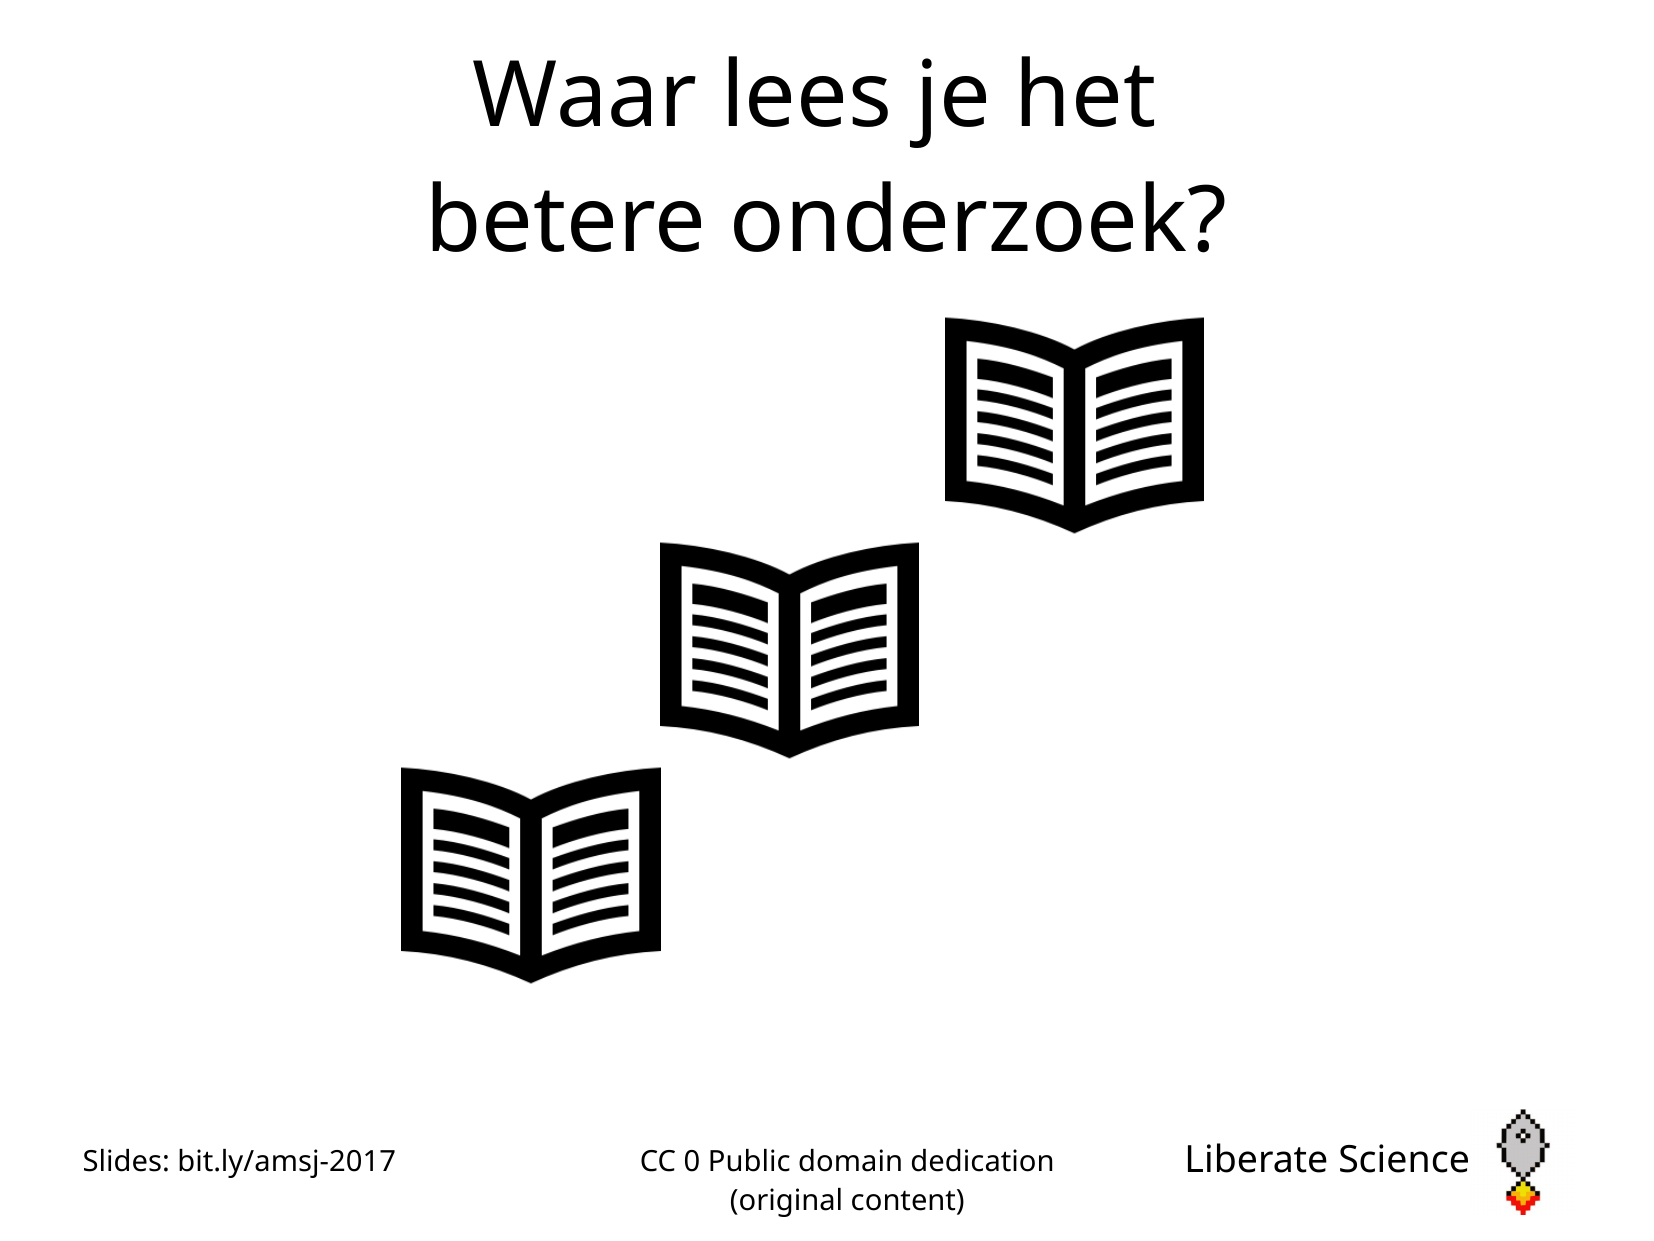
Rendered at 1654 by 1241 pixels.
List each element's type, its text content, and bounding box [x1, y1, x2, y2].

picture [401, 521, 919, 1006]
picture [1470, 1109, 1576, 1215]
picture [945, 296, 1204, 556]
title Waar lees je het betere onderzoek? [82, 42, 1571, 264]
